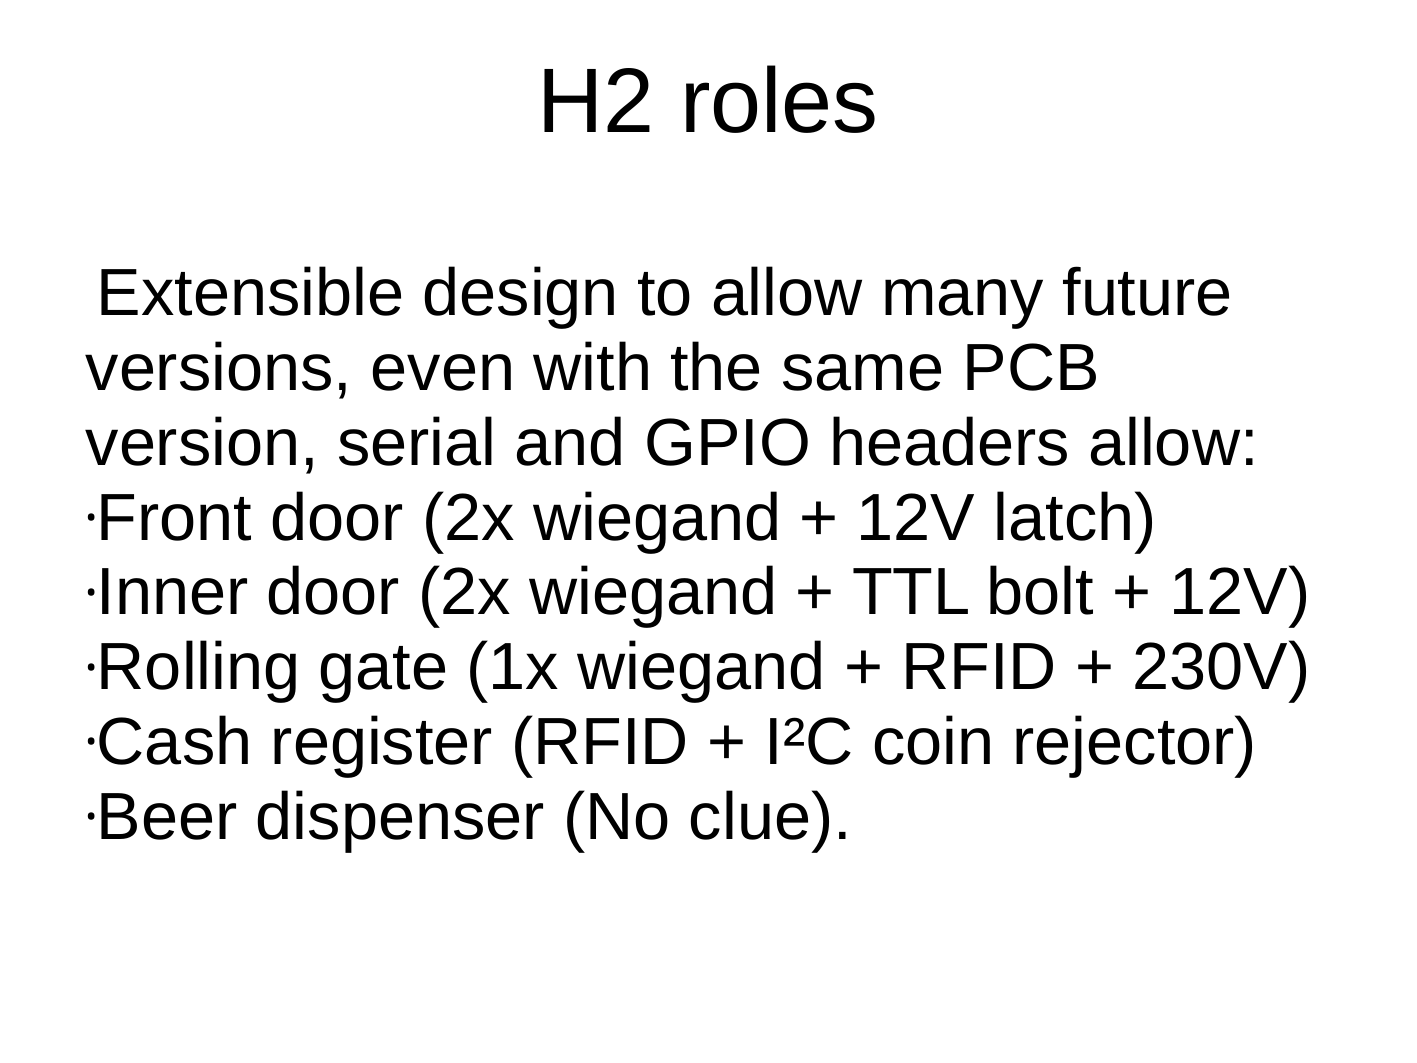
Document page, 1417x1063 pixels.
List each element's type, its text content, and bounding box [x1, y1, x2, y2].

text_box H2 roles [70, 42, 1346, 172]
text_box Extensible design to allow many future versions, even with the same PCB version, serial and GPIO headers allow: Front door (2x wiegand + 12V latch) Inner door (2x wiegand + TTL bolt + 12V) Rolling gate (1x wiegand + RFID + 230V) Cash register (RFID + I²C coin rejector) Beer dispenser (No clue). [70, 247, 1346, 928]
